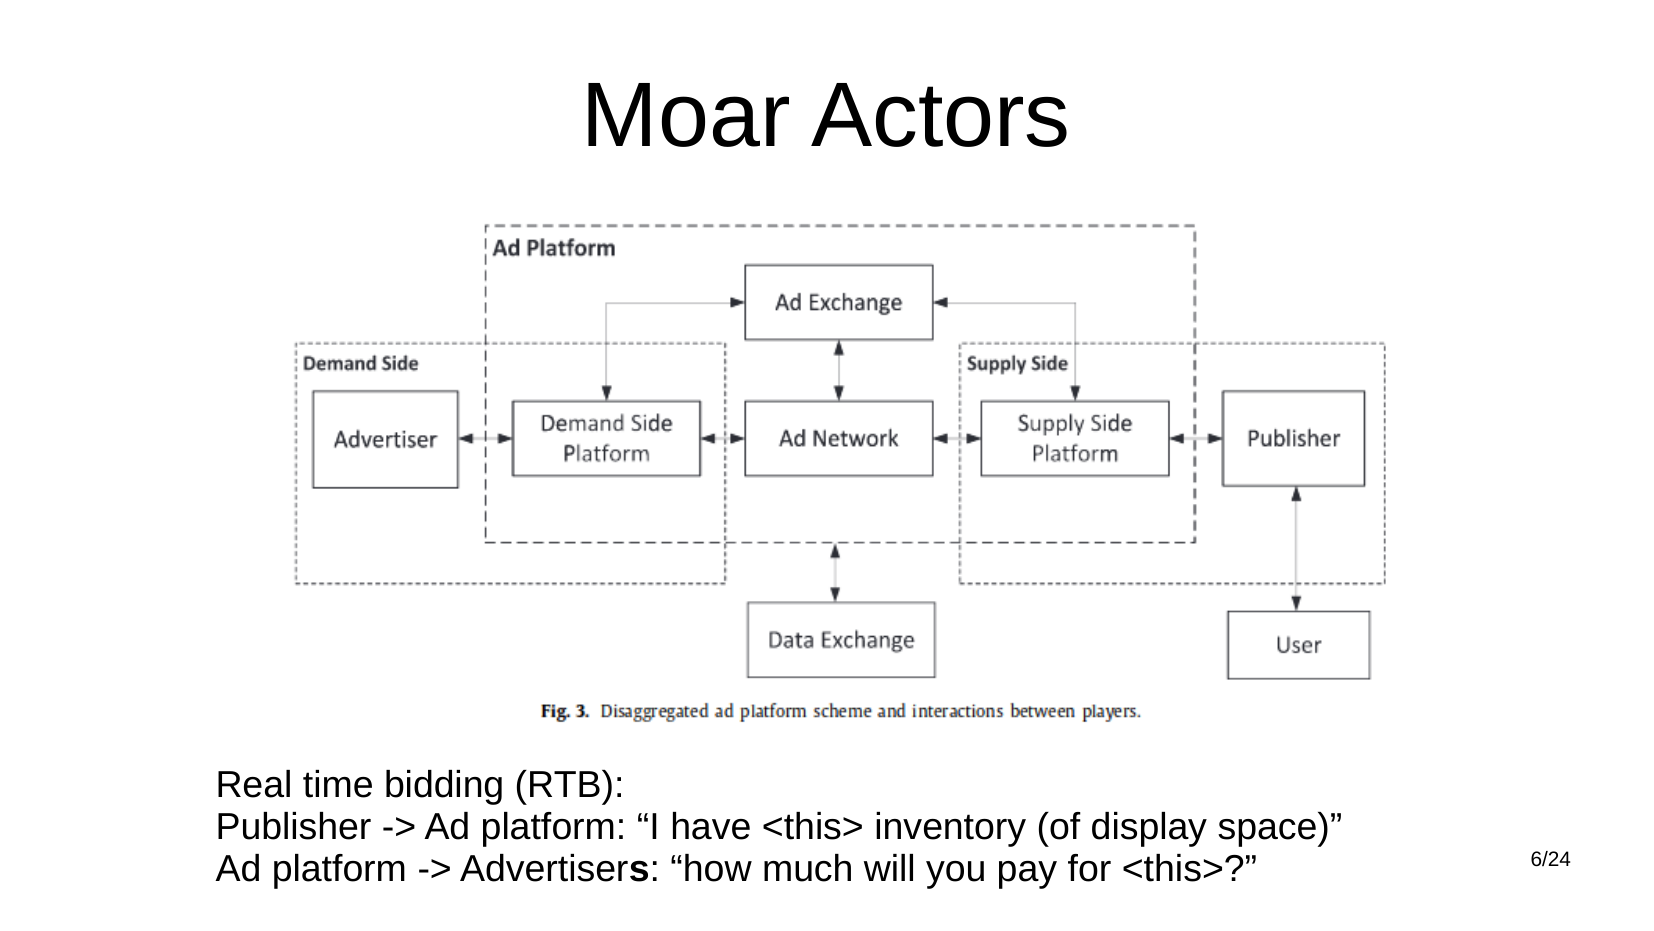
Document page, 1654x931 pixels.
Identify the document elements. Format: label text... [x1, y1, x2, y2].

text_box Real time bidding (RTB): Publisher -> Ad platform: “I have <this> inventory (of display space)” Ad platform -> Advertisers: “how much will you pay for <this>?” [200, 755, 1465, 897]
picture [138, 190, 1525, 744]
title Moar Actors [82, 37, 1571, 193]
